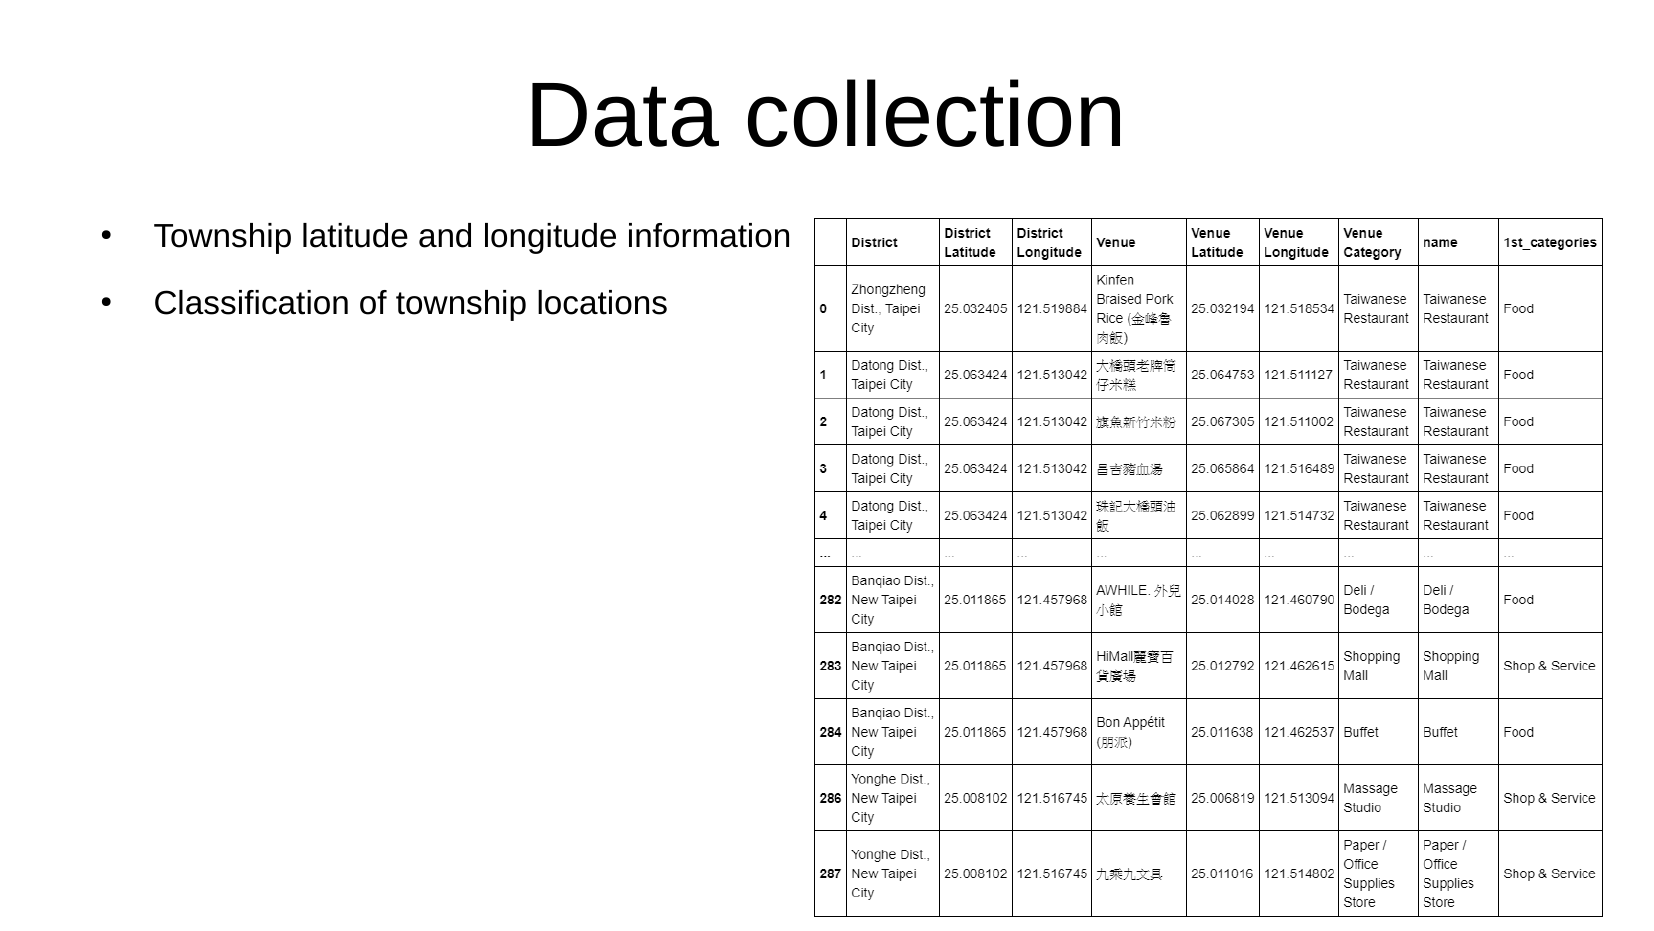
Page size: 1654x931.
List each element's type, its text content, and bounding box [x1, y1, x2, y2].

title Data collection [82, 37, 1571, 193]
picture [812, 217, 1606, 919]
list Township latitude and longitude information Classification of township locations [82, 217, 812, 758]
